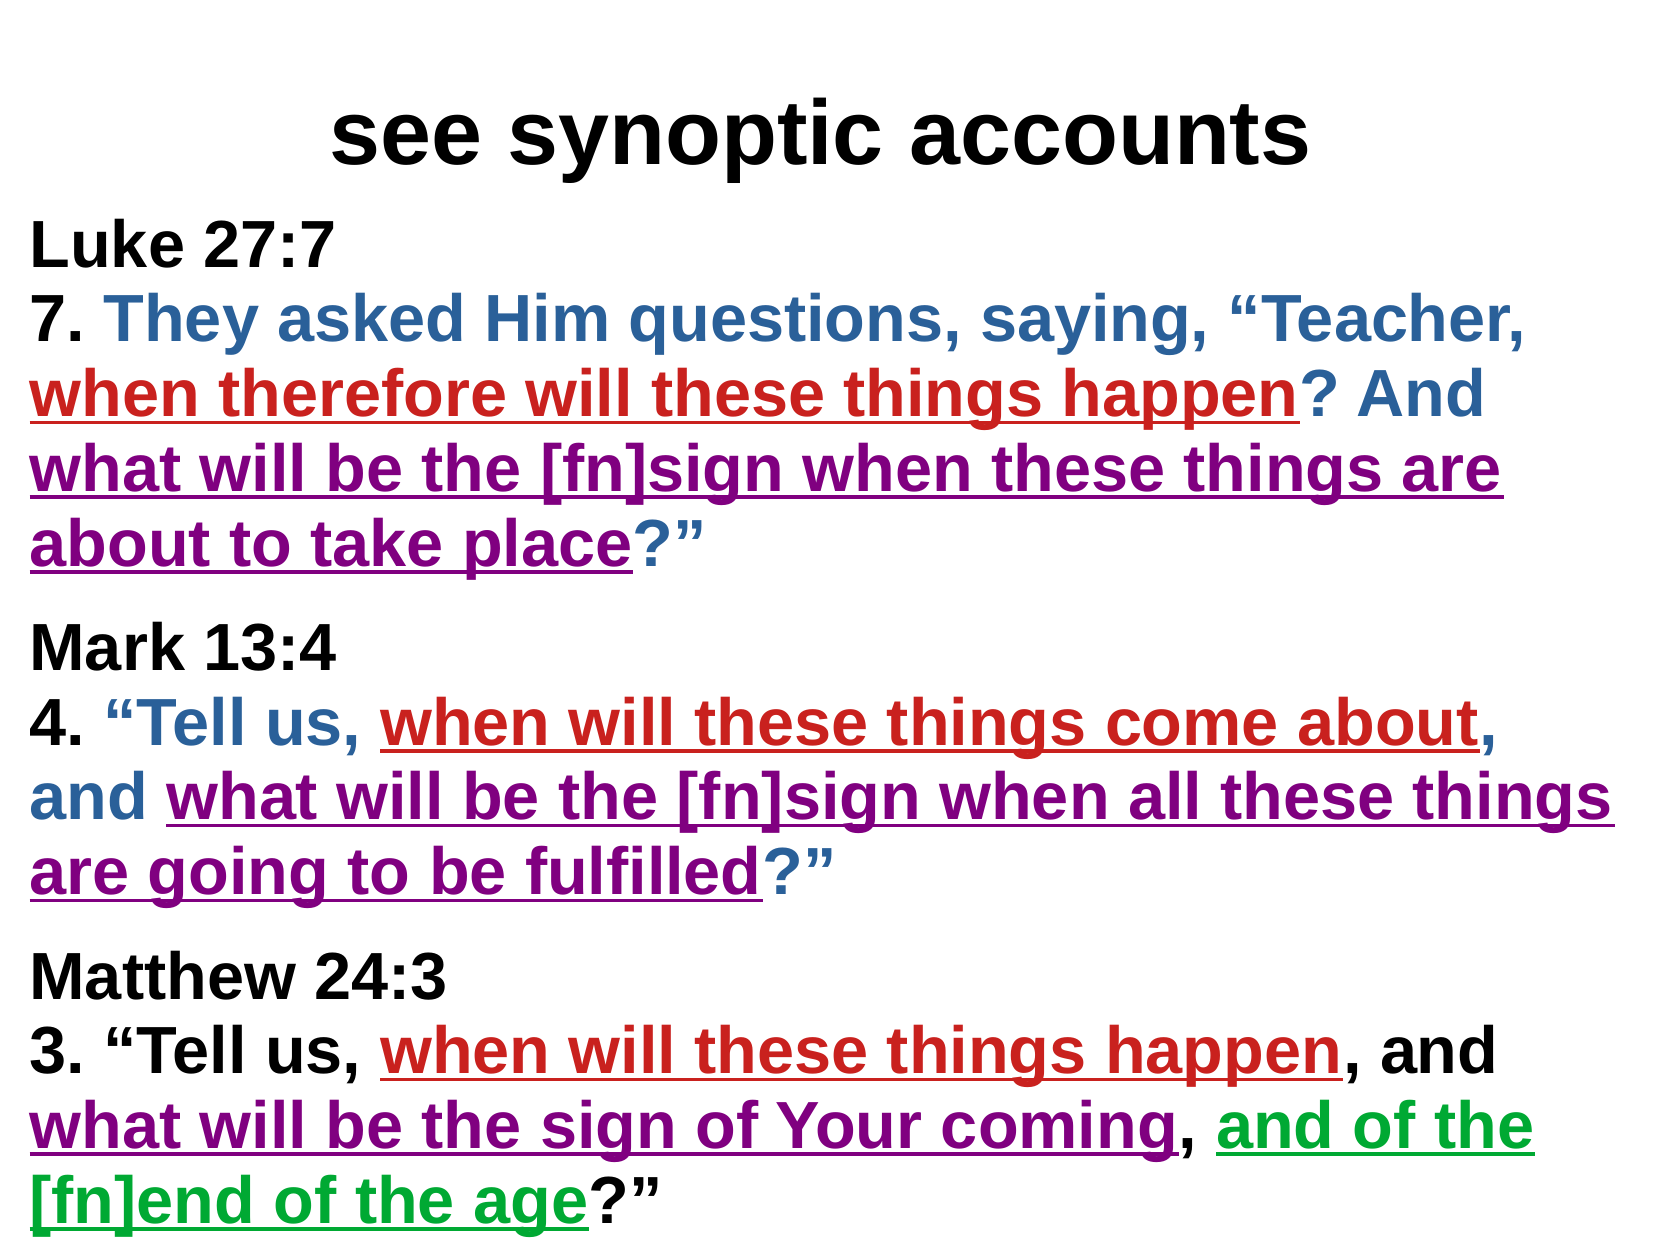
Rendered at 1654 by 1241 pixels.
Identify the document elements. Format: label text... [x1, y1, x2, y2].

title see synoptic accounts [76, 29, 1565, 206]
list Luke 27:7 7. They asked Him questions, saying, “Teacher, when therefore will these things happen? And what will be the [fn]sign when these things are about to take place?” Mark 13:4 4. “Tell us, when will these things come about, and what will be the [fn]sign when all these things are going to be fulfilled?” Matthew 24:3 3. “Tell us, when will these things happen, and what will be the sign of Your coming, and of the [fn]end of the age?” [29, 206, 1625, 1241]
